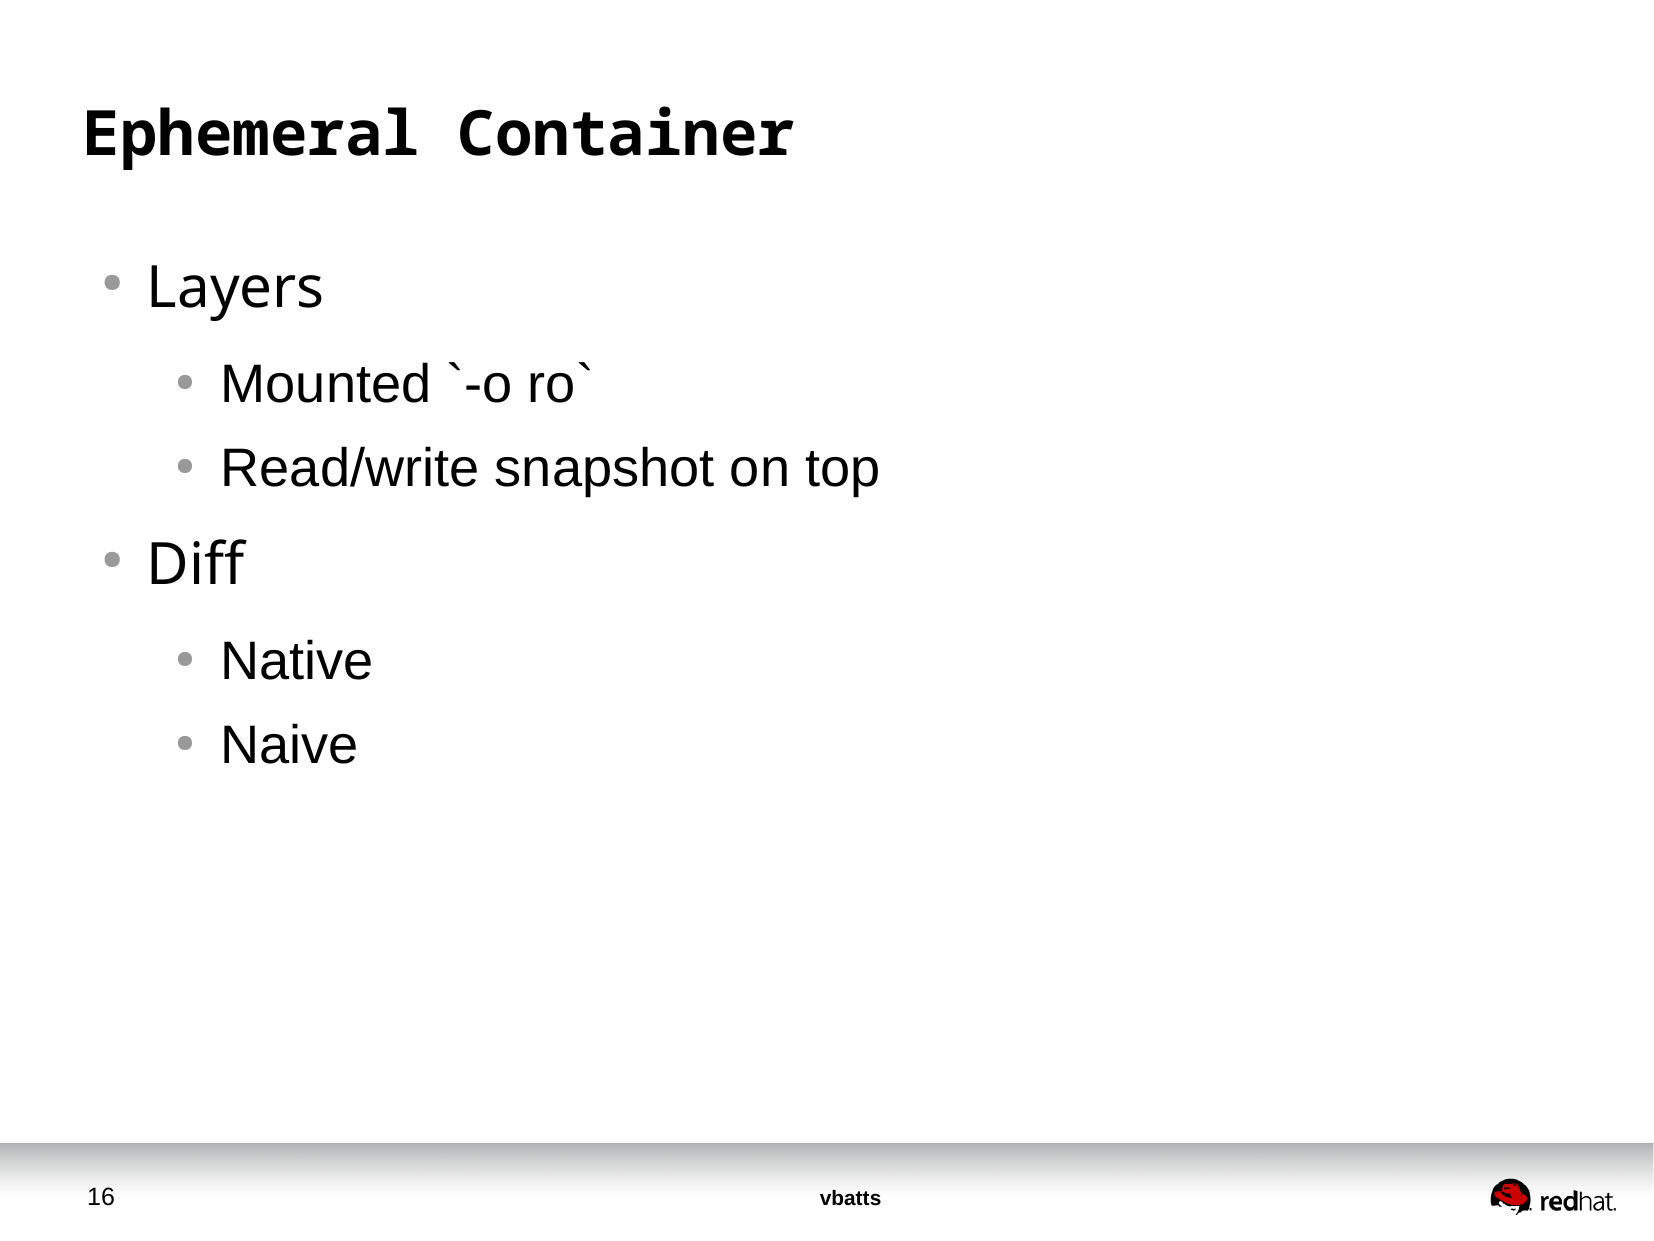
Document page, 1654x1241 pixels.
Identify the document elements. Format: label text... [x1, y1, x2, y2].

picture [0, 1143, 1654, 1241]
list Layers Mounted `-o ro` Read/write snapshot on top Diff Native Naive [86, 244, 1576, 1039]
title Ephemeral Container [82, 37, 1571, 226]
